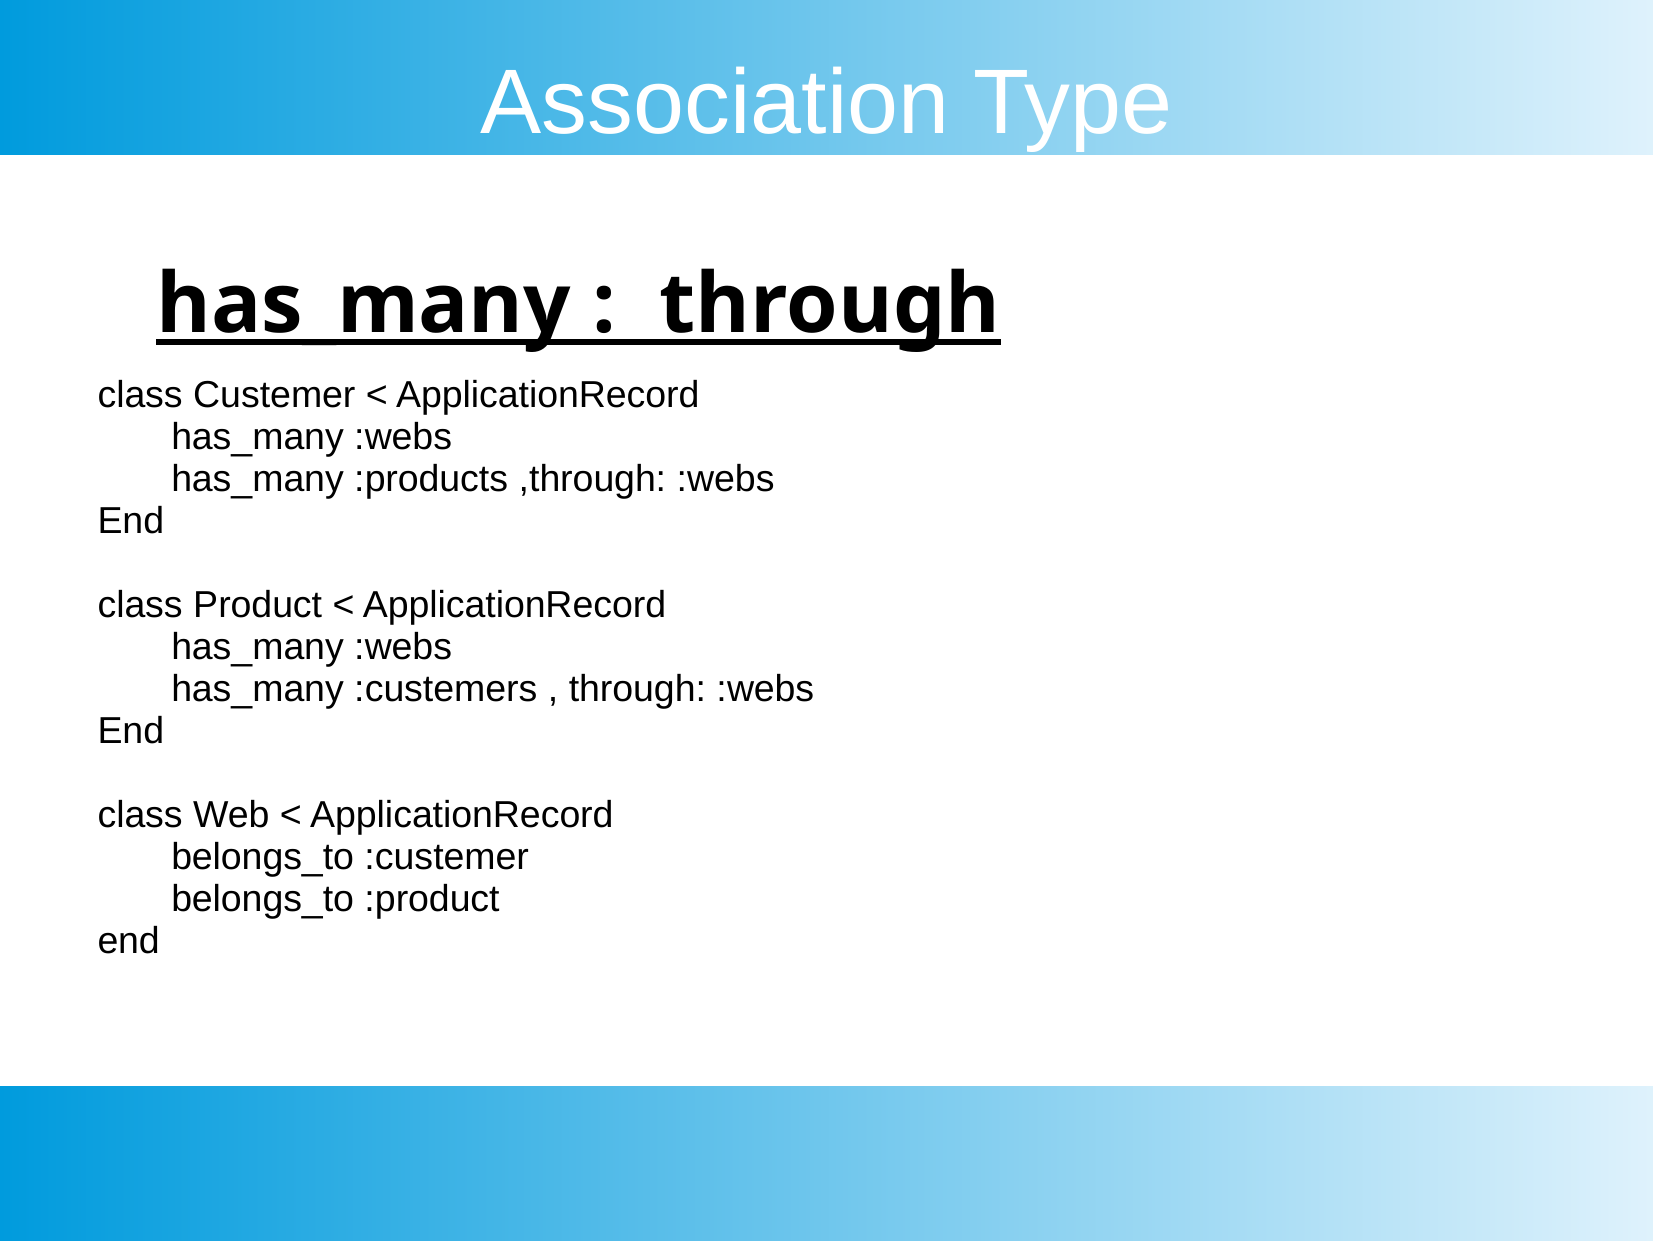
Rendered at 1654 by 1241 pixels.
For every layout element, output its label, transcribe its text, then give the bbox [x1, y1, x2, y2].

text_box class Custemer < ApplicationRecord has_many :webs has_many :products ,through: :webs End class Product < ApplicationRecord has_many :webs has_many :custemers , through: :webs End class Web < ApplicationRecord belongs_to :custemer belongs_to :product end [82, 366, 1536, 1095]
text_box has_many : through [141, 236, 978, 362]
title Association Type [82, 49, 1571, 155]
